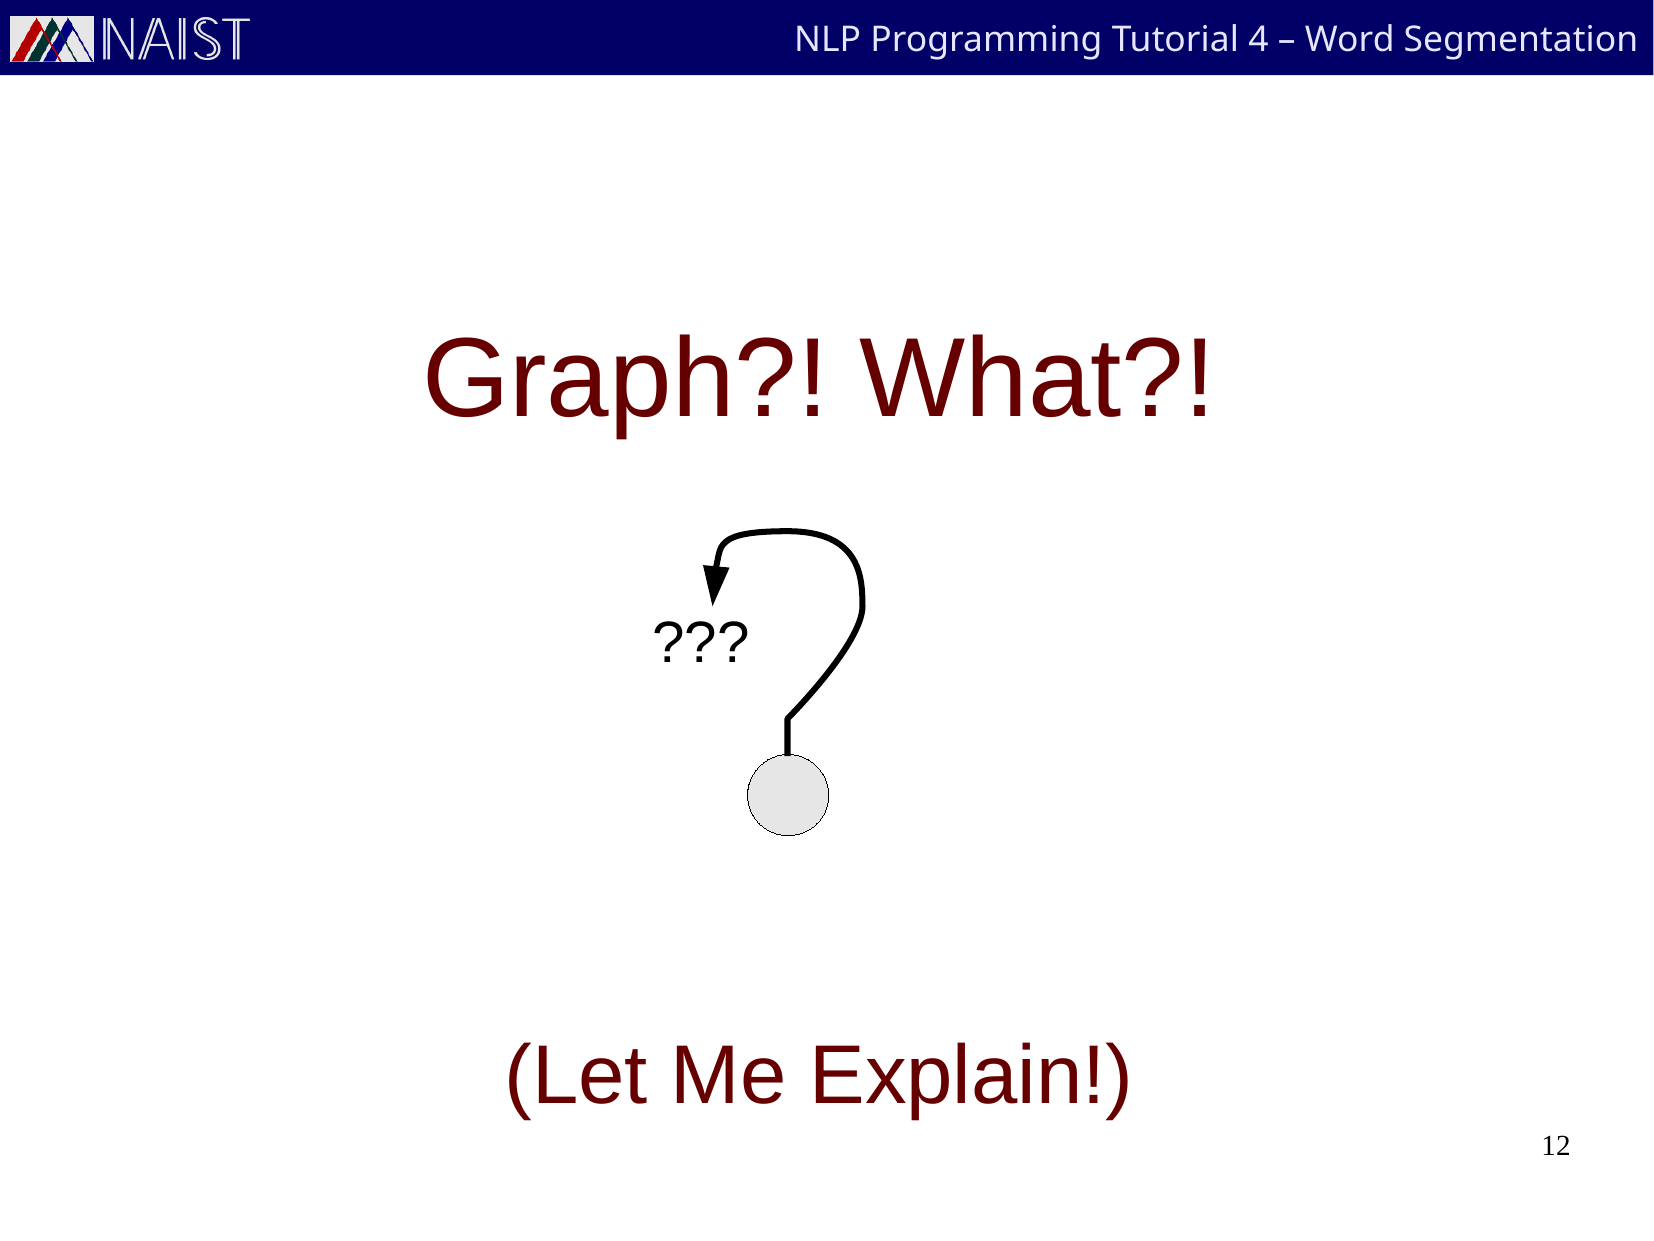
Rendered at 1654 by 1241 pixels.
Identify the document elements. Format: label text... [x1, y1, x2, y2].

picture [10, 16, 94, 62]
text_box [747, 754, 829, 836]
title (Let Me Explain!) [75, 978, 1564, 1171]
picture [102, 17, 251, 60]
title Graph?! What?! [75, 281, 1564, 474]
text_box ??? [637, 602, 765, 683]
